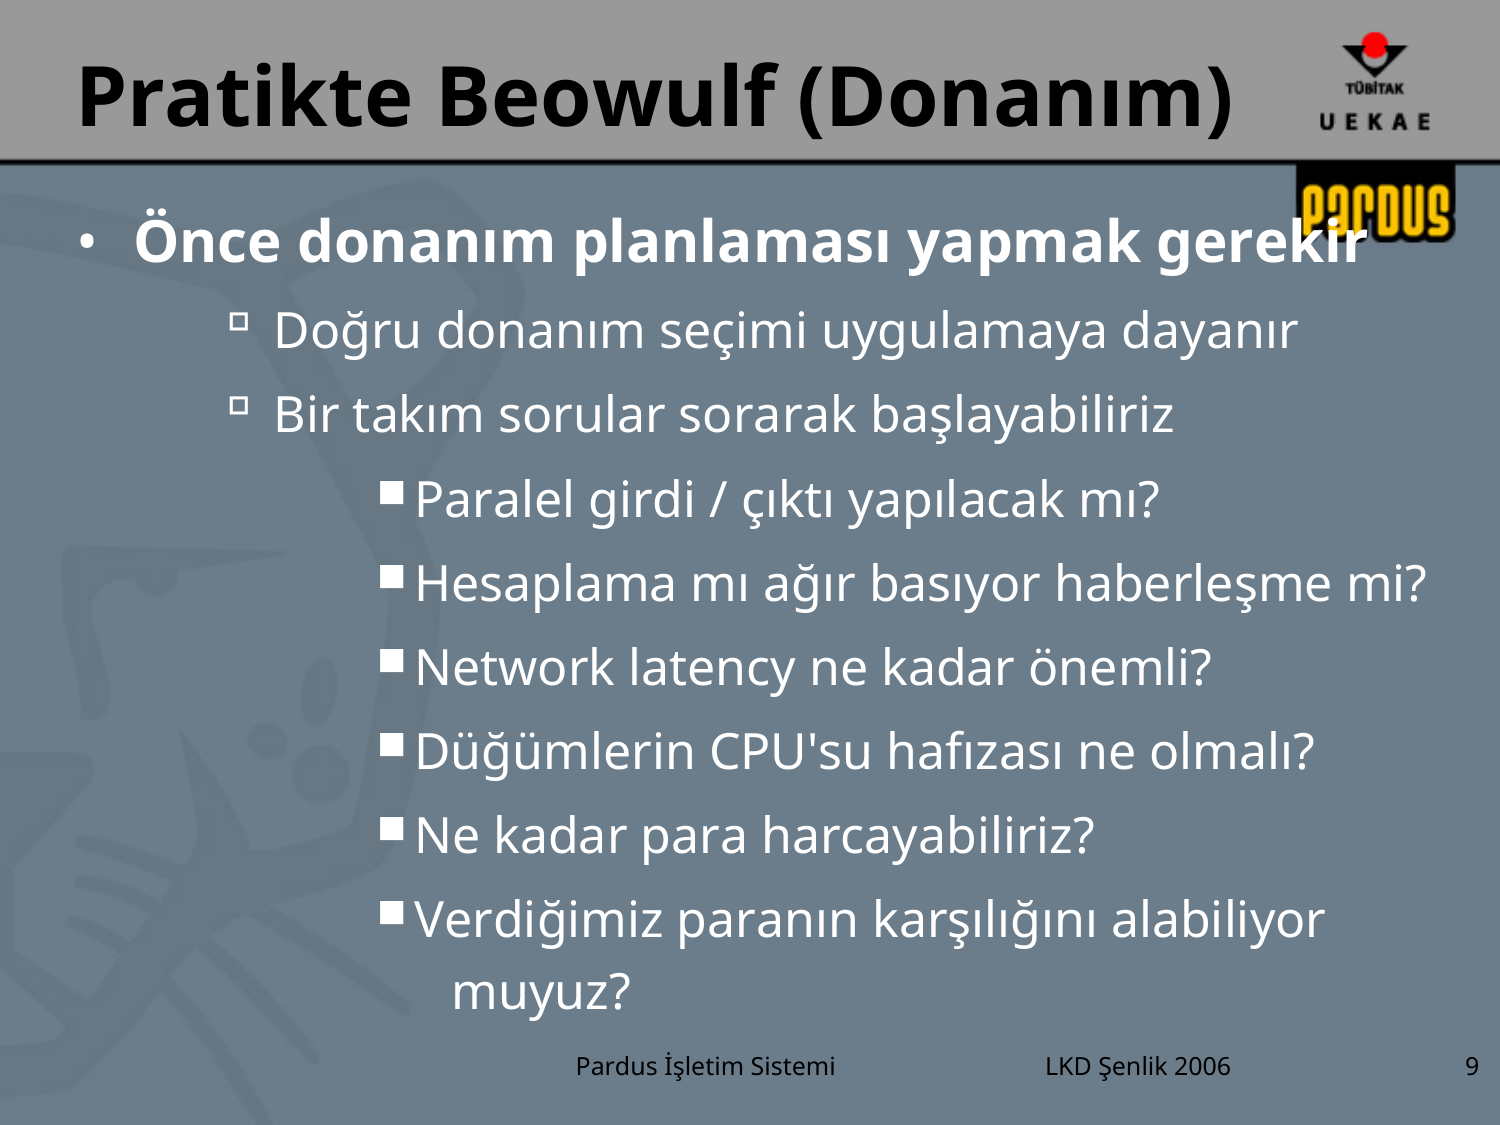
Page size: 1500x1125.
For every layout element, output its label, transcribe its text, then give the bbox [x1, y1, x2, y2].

title Pratikte Beowulf (Donanım) [75, 0, 1282, 196]
picture [0, 0, 1500, 1125]
list Önce donanım planlaması yapmak gerekir Doğru donanım seçimi uygulamaya dayanır Bir takım sorular sorarak başlayabiliriz Paralel girdi / çıktı yapılacak mı? Hesaplama mı ağır basıyor haberleşme mi? Network latency ne kadar önemli? Düğümlerin CPU'su hafızası ne olmalı? Ne kadar para harcayabiliriz? Verdiğimiz paranın karşılığını alabiliyor muyuz? [76, 196, 1447, 939]
